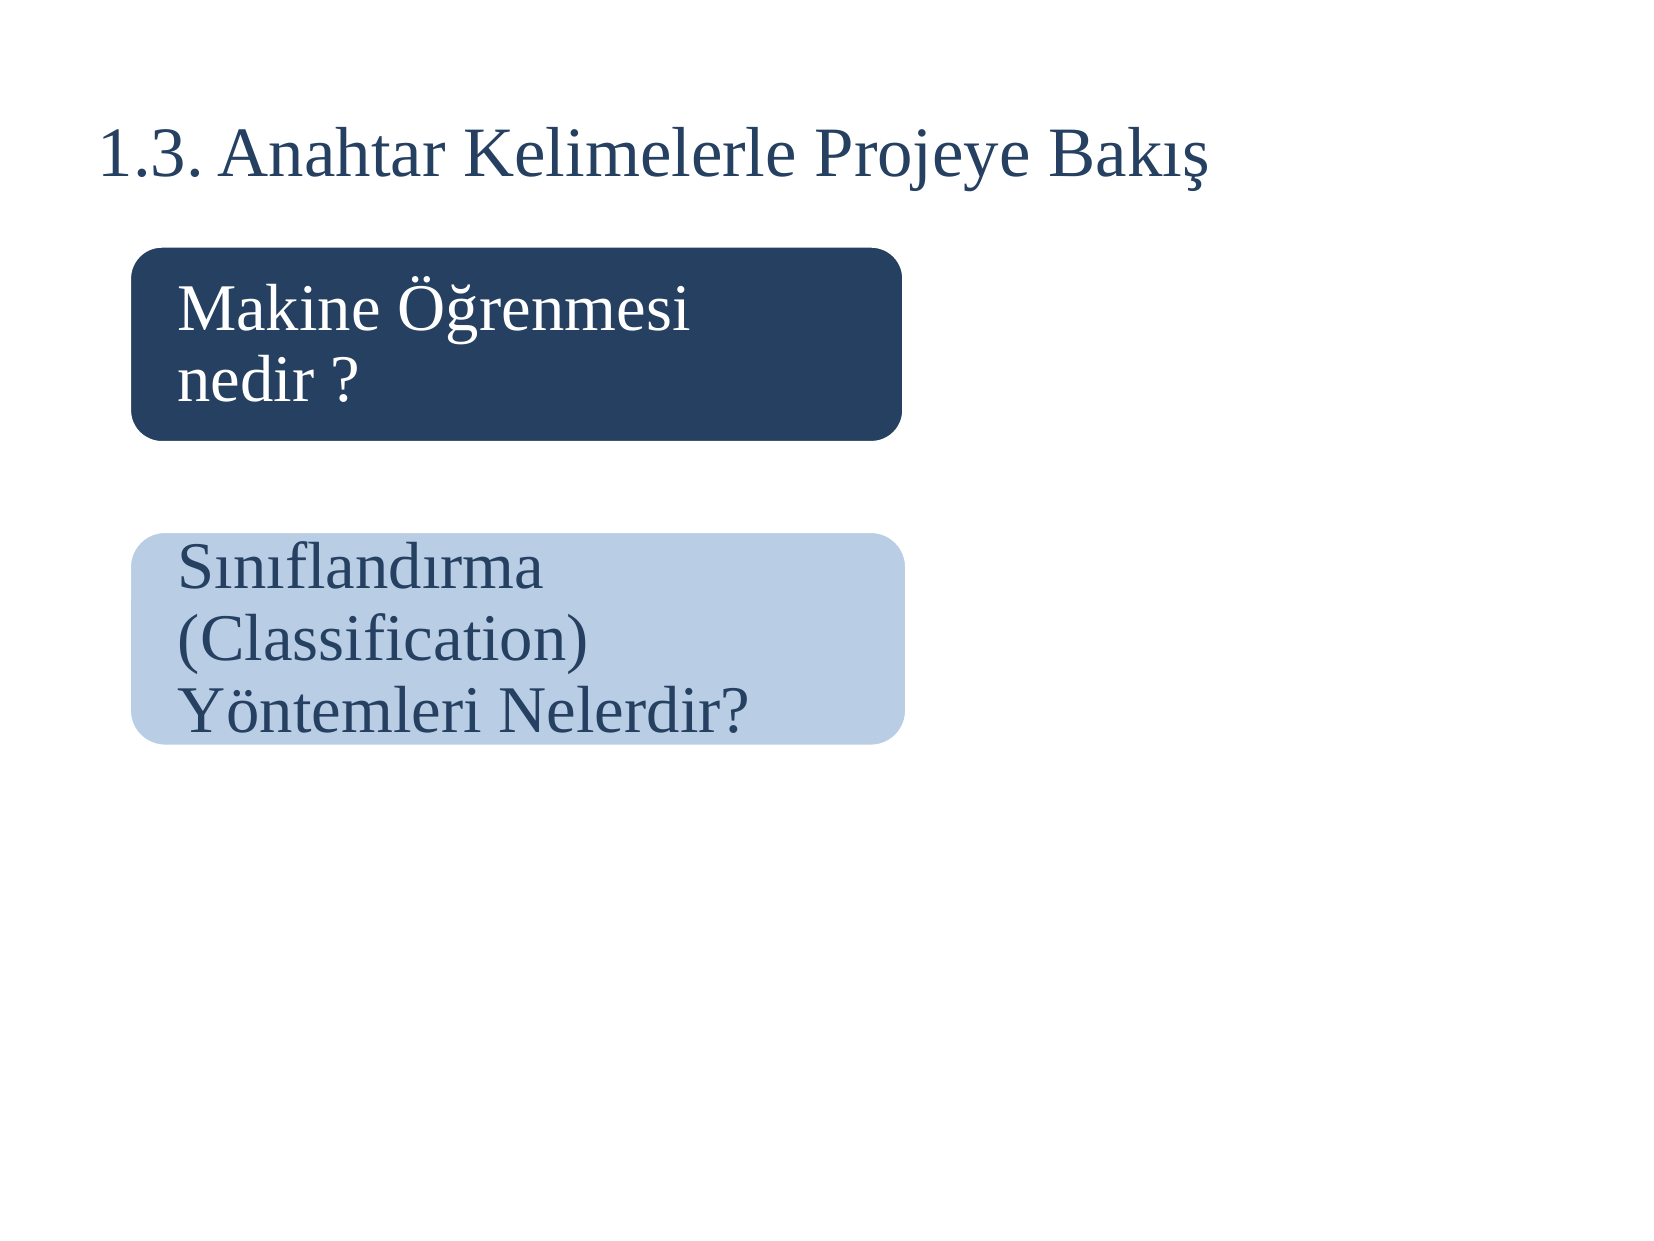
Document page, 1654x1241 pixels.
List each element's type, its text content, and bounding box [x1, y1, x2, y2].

text_box Makine Öğrenmesi nedir ? [128, 245, 905, 444]
text_box Sınıflandırma (Classification) Yöntemleri Nelerdir? [128, 530, 908, 747]
title 1.3. Anahtar Kelimelerle Projeye Bakış [82, 49, 1571, 257]
